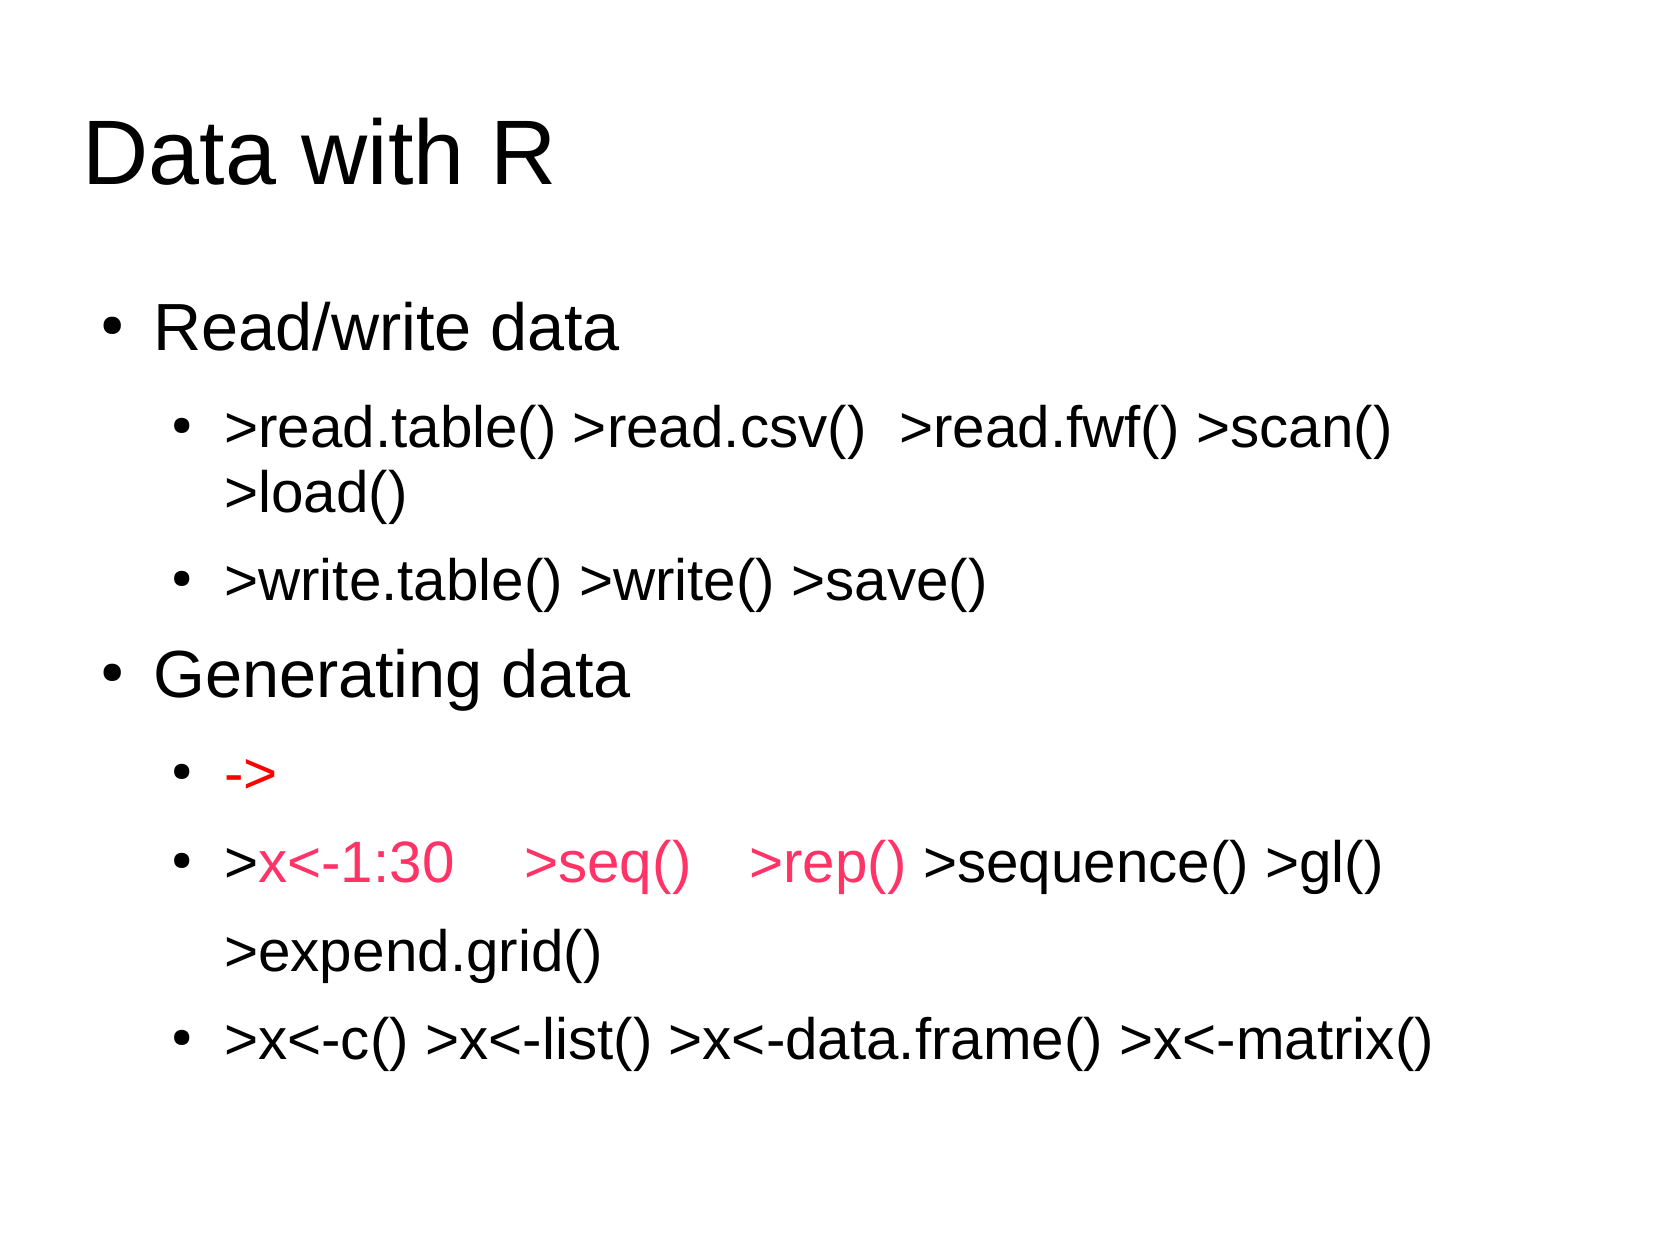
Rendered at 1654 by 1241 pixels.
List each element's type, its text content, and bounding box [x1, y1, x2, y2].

list Read/write data >read.table() >read.csv() >read.fwf() >scan() >load() >write.table() >write() >save() Generating data -> >x<-1:30 >seq() >rep() >sequence() >gl() >expend.grid() >x<-c() >x<-list() >x<-data.frame() >x<-matrix() [82, 290, 1571, 1109]
title Data with R [82, 49, 1571, 257]
